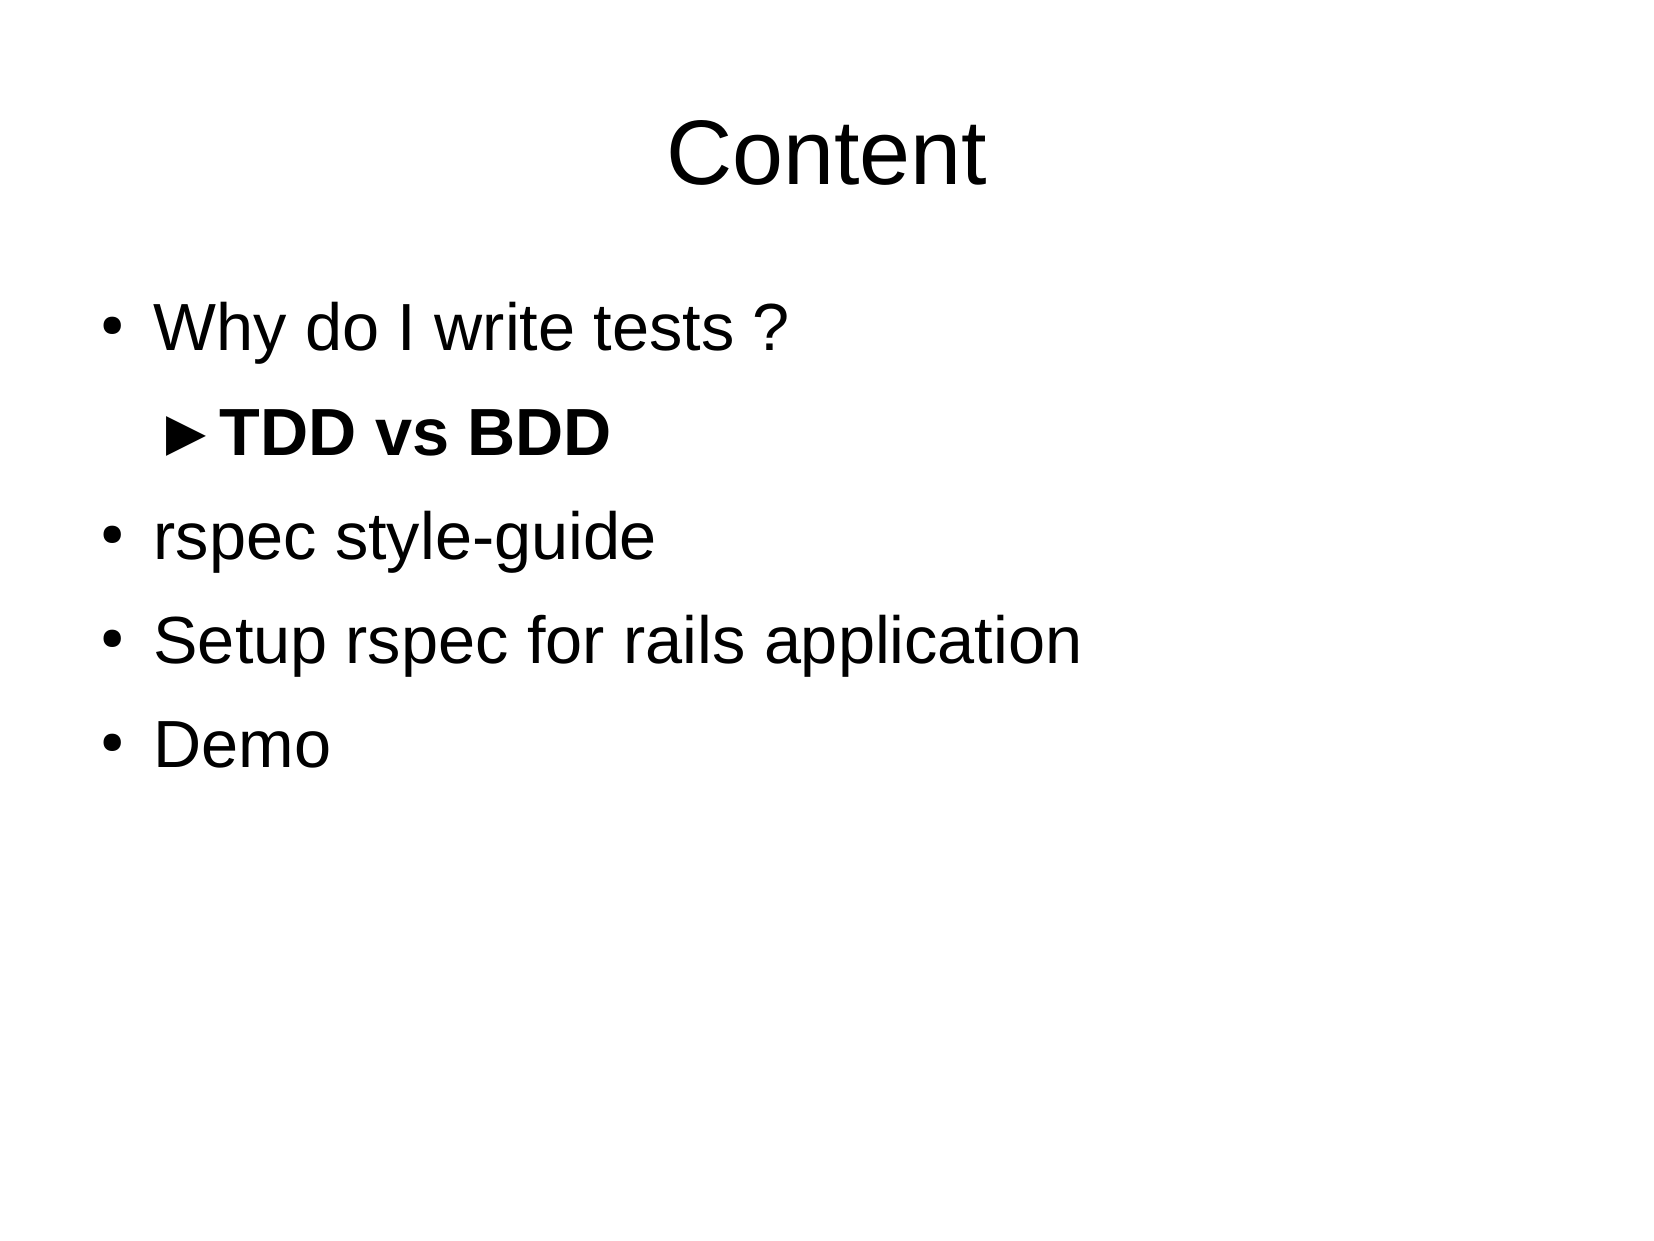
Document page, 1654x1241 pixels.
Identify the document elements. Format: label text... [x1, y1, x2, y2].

list Why do I write tests ? ►TDD vs BDD rspec style-guide Setup rspec for rails application Demo [82, 290, 1571, 1010]
title Content [82, 49, 1571, 257]
